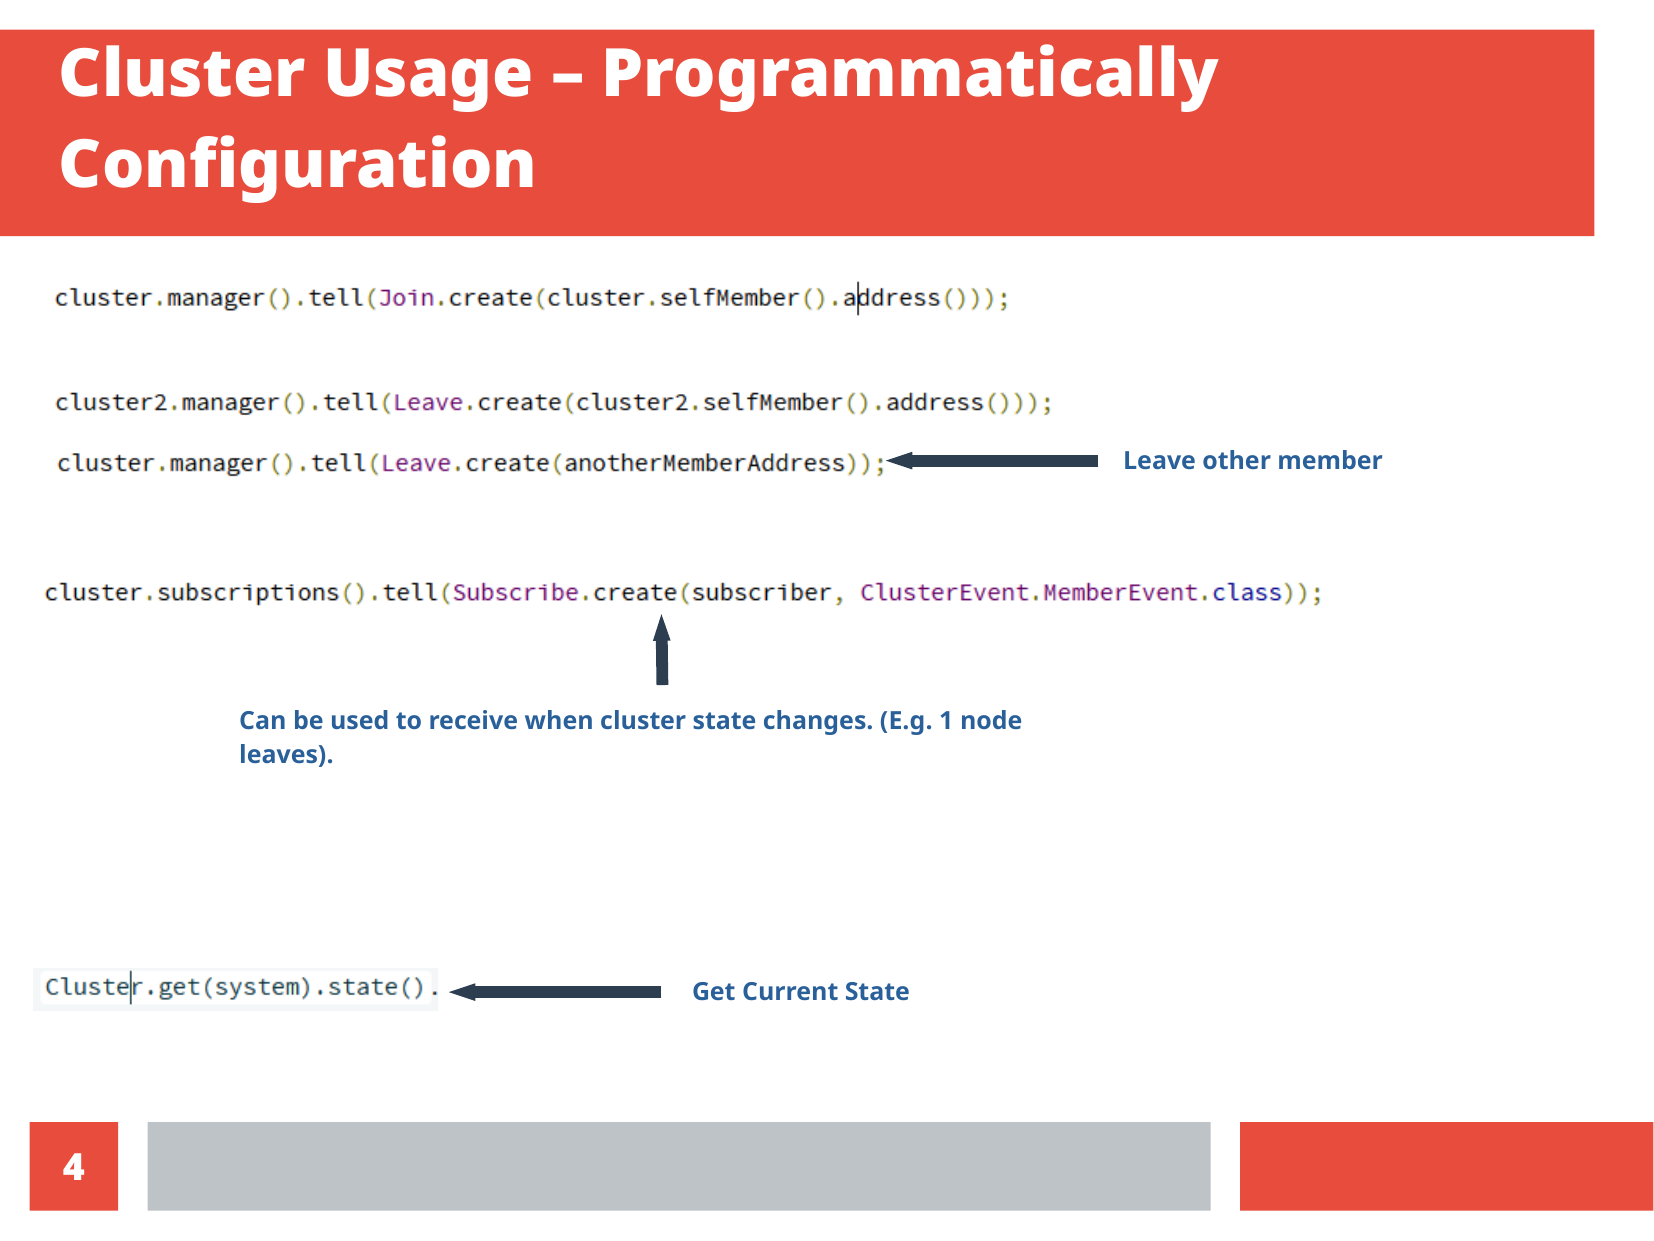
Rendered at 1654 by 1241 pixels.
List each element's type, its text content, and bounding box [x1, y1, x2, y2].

text_box Get Current State [677, 966, 898, 1016]
text_box Can be used to receive when cluster state changes. (E.g. 1 node leaves). [224, 695, 1111, 780]
picture [43, 271, 1028, 325]
title Cluster Usage – Programmatically Configuration [59, 59, 1595, 207]
text_box Leave other member [1108, 434, 1368, 485]
picture [45, 379, 1087, 489]
picture [36, 561, 1335, 626]
picture [33, 968, 438, 1011]
